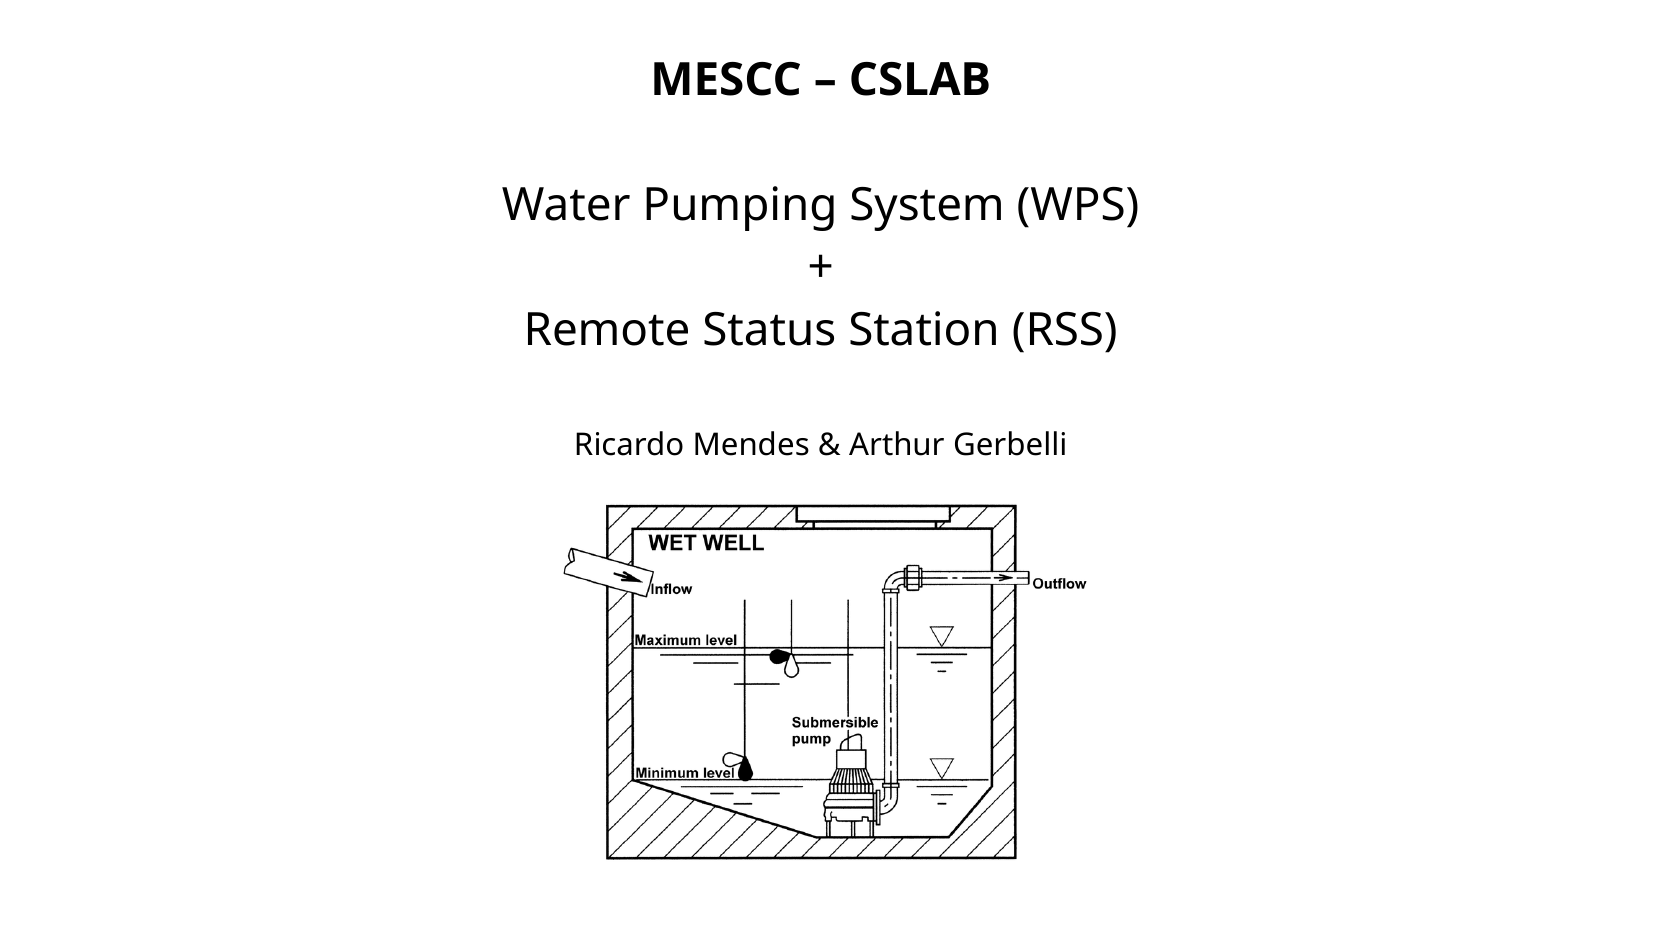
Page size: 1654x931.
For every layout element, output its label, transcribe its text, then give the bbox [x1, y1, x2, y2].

title MESCC – CSLAB Water Pumping System (WPS) + Remote Status Station (RSS) Ricardo Mendes & Arthur Gerbelli [76, 76, 1565, 435]
picture [561, 498, 1088, 863]
